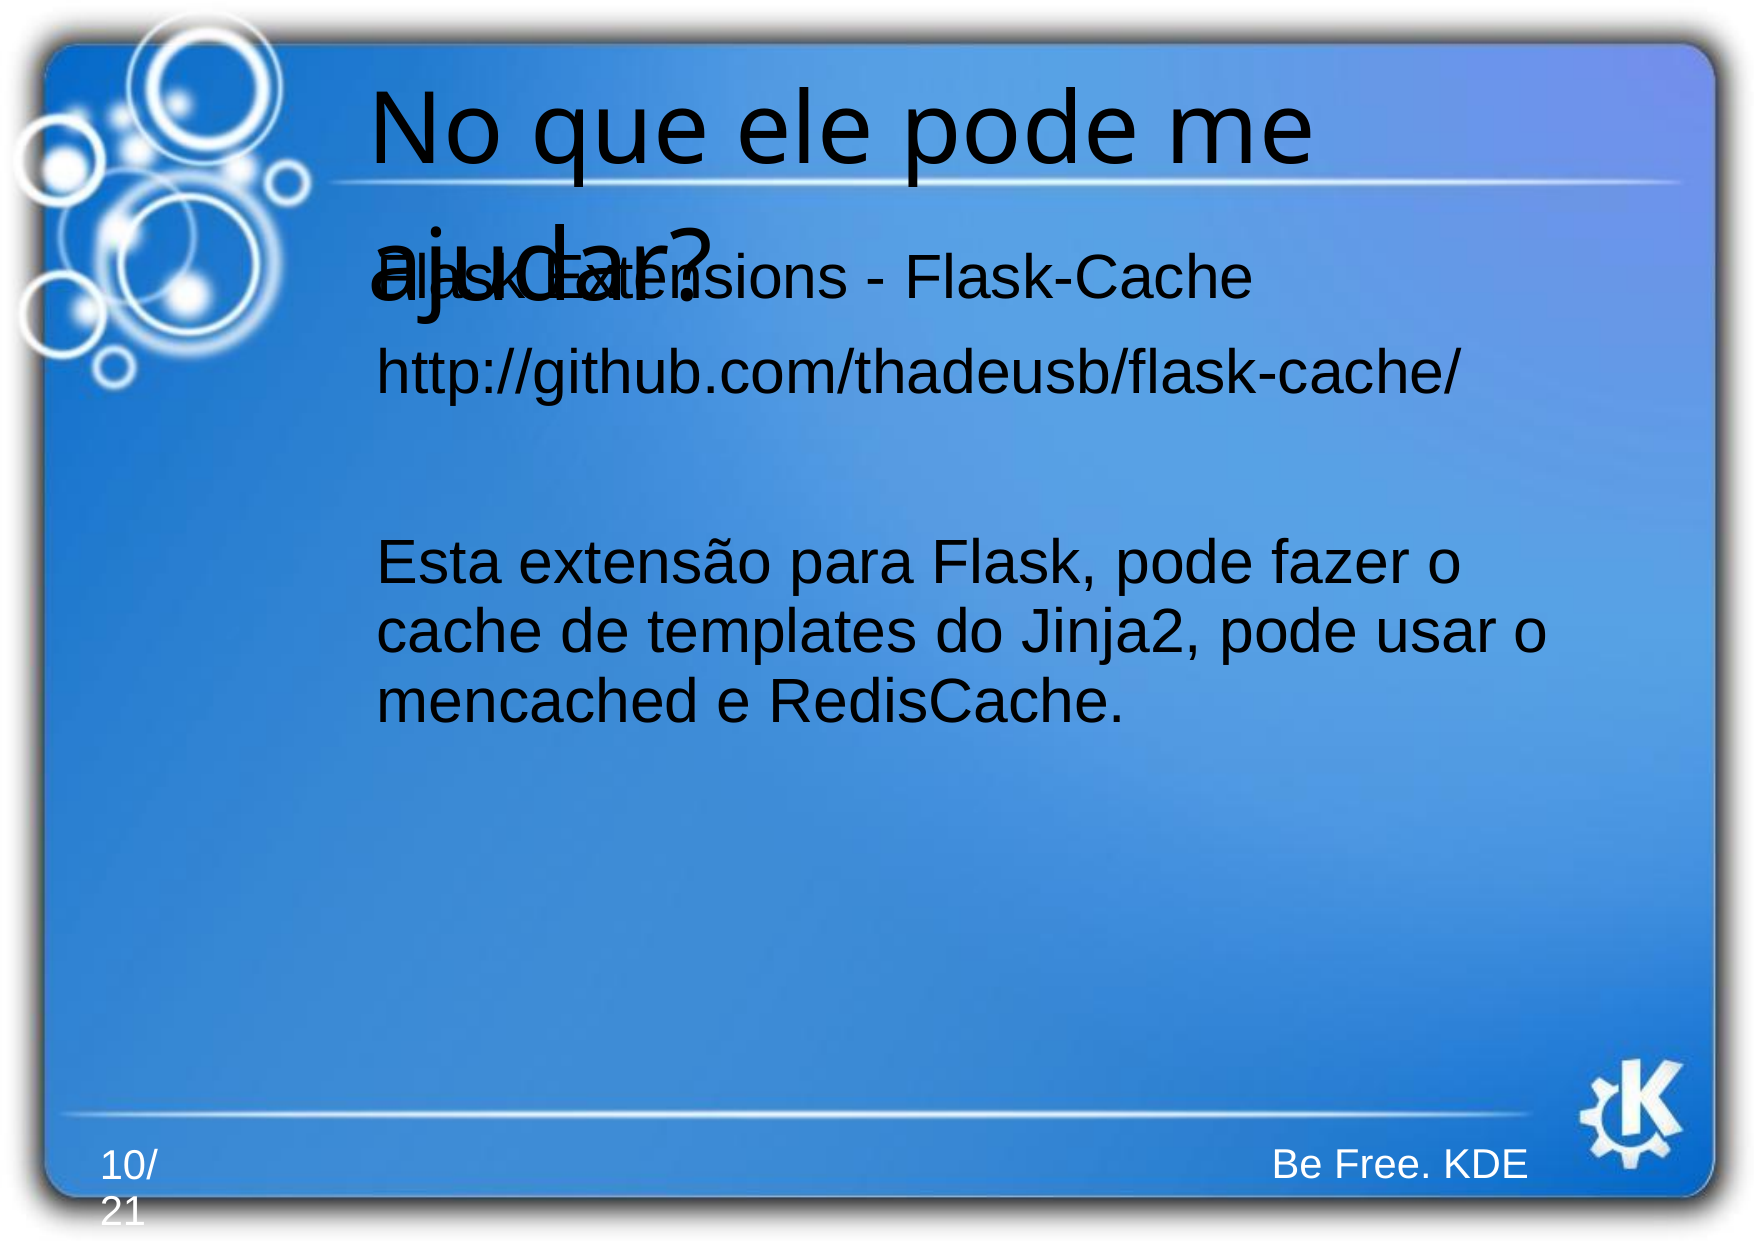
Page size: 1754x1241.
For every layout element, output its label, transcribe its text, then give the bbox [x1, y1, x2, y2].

picture [0, 0, 1754, 1241]
list Flask Extensions - Flask-Cache http://github.com/thadeusb/flask-cache/ Esta extensão para Flask, pode fazer o cache de templates do Jinja2, pode usar o mencached e RedisCache. [362, 235, 1660, 1029]
title No que ele pode me ajudar? [352, 49, 1651, 174]
